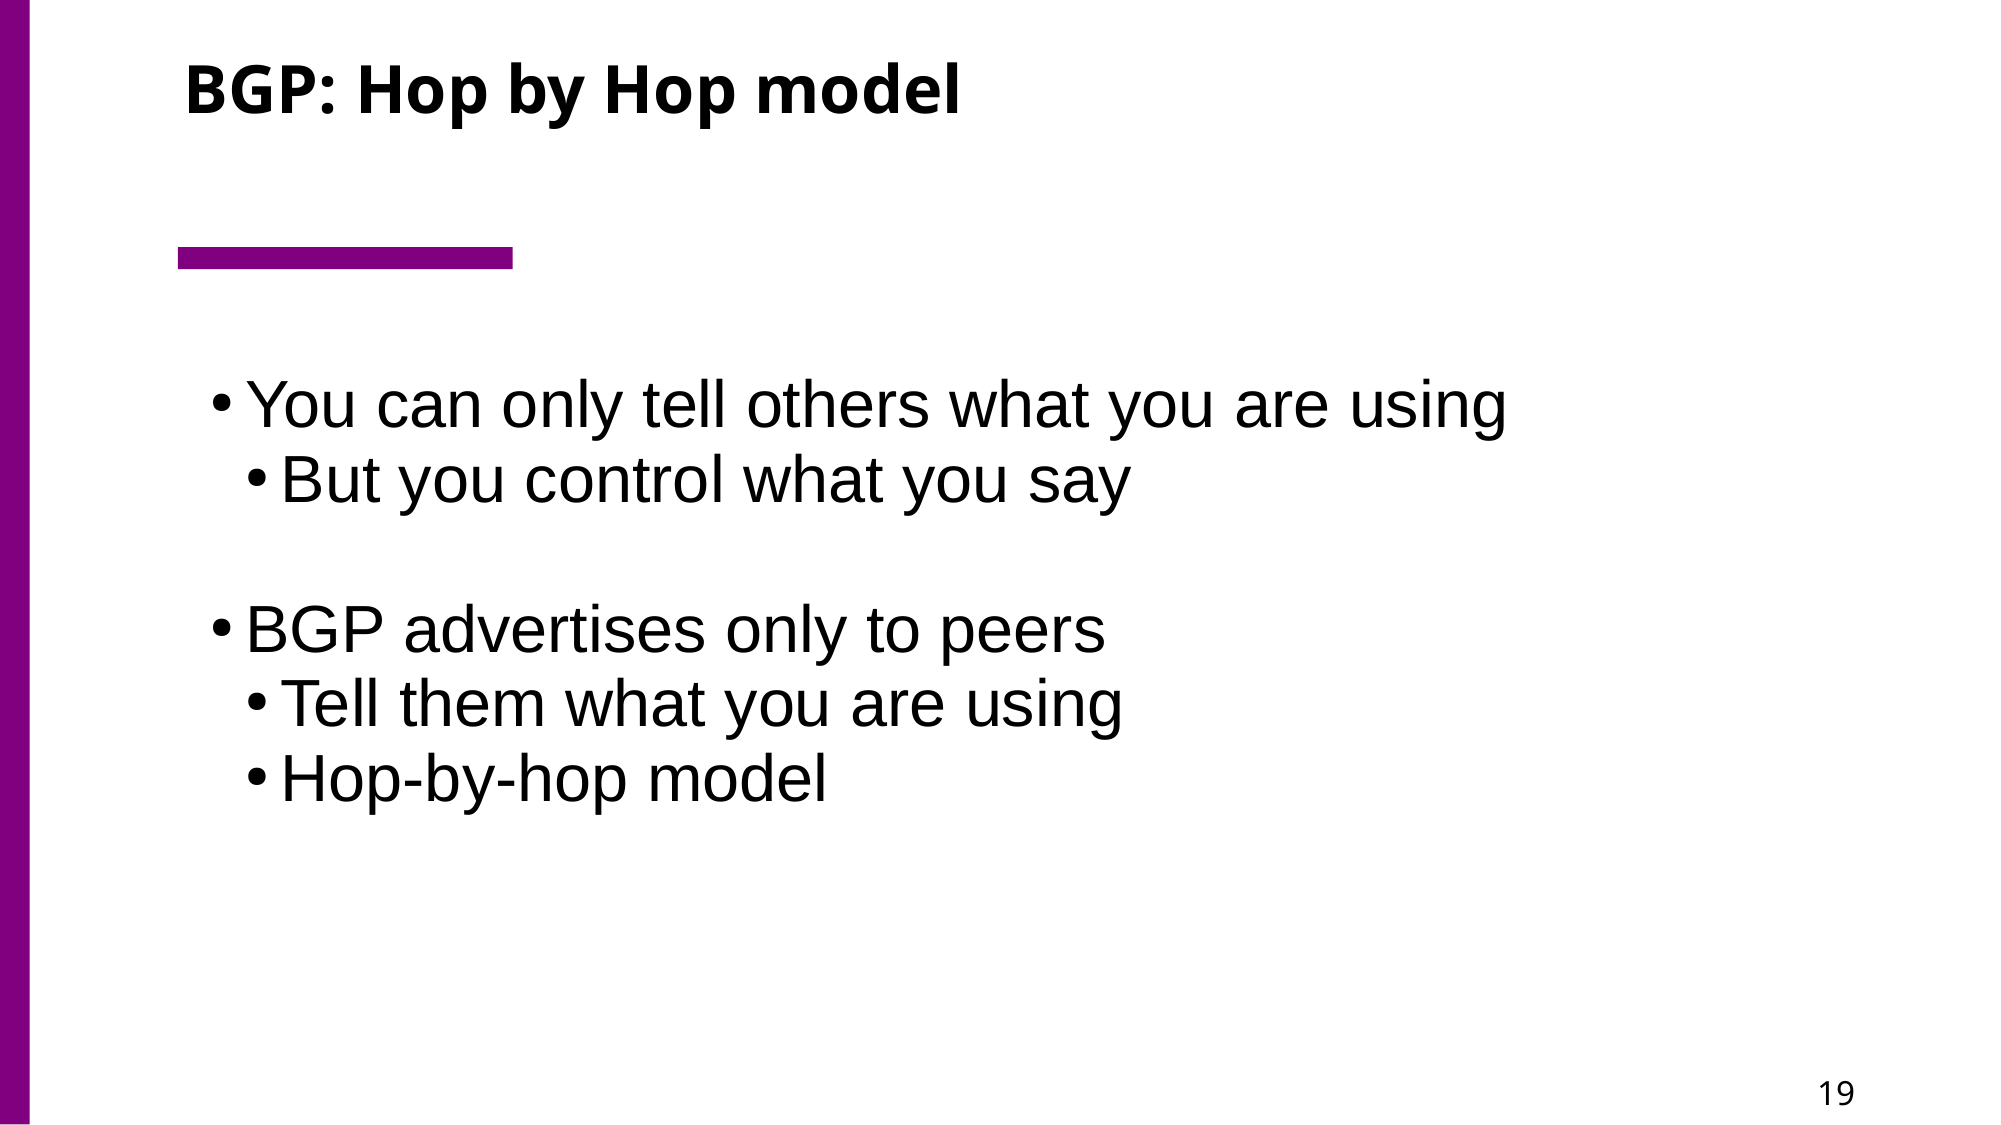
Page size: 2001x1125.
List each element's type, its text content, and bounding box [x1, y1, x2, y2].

title BGP: Hop by Hop model [133, 0, 1946, 135]
text_box You can only tell others what you are using But you control what you say BGP advertises only to peers Tell them what you are using Hop-by-hop model [195, 360, 1711, 899]
